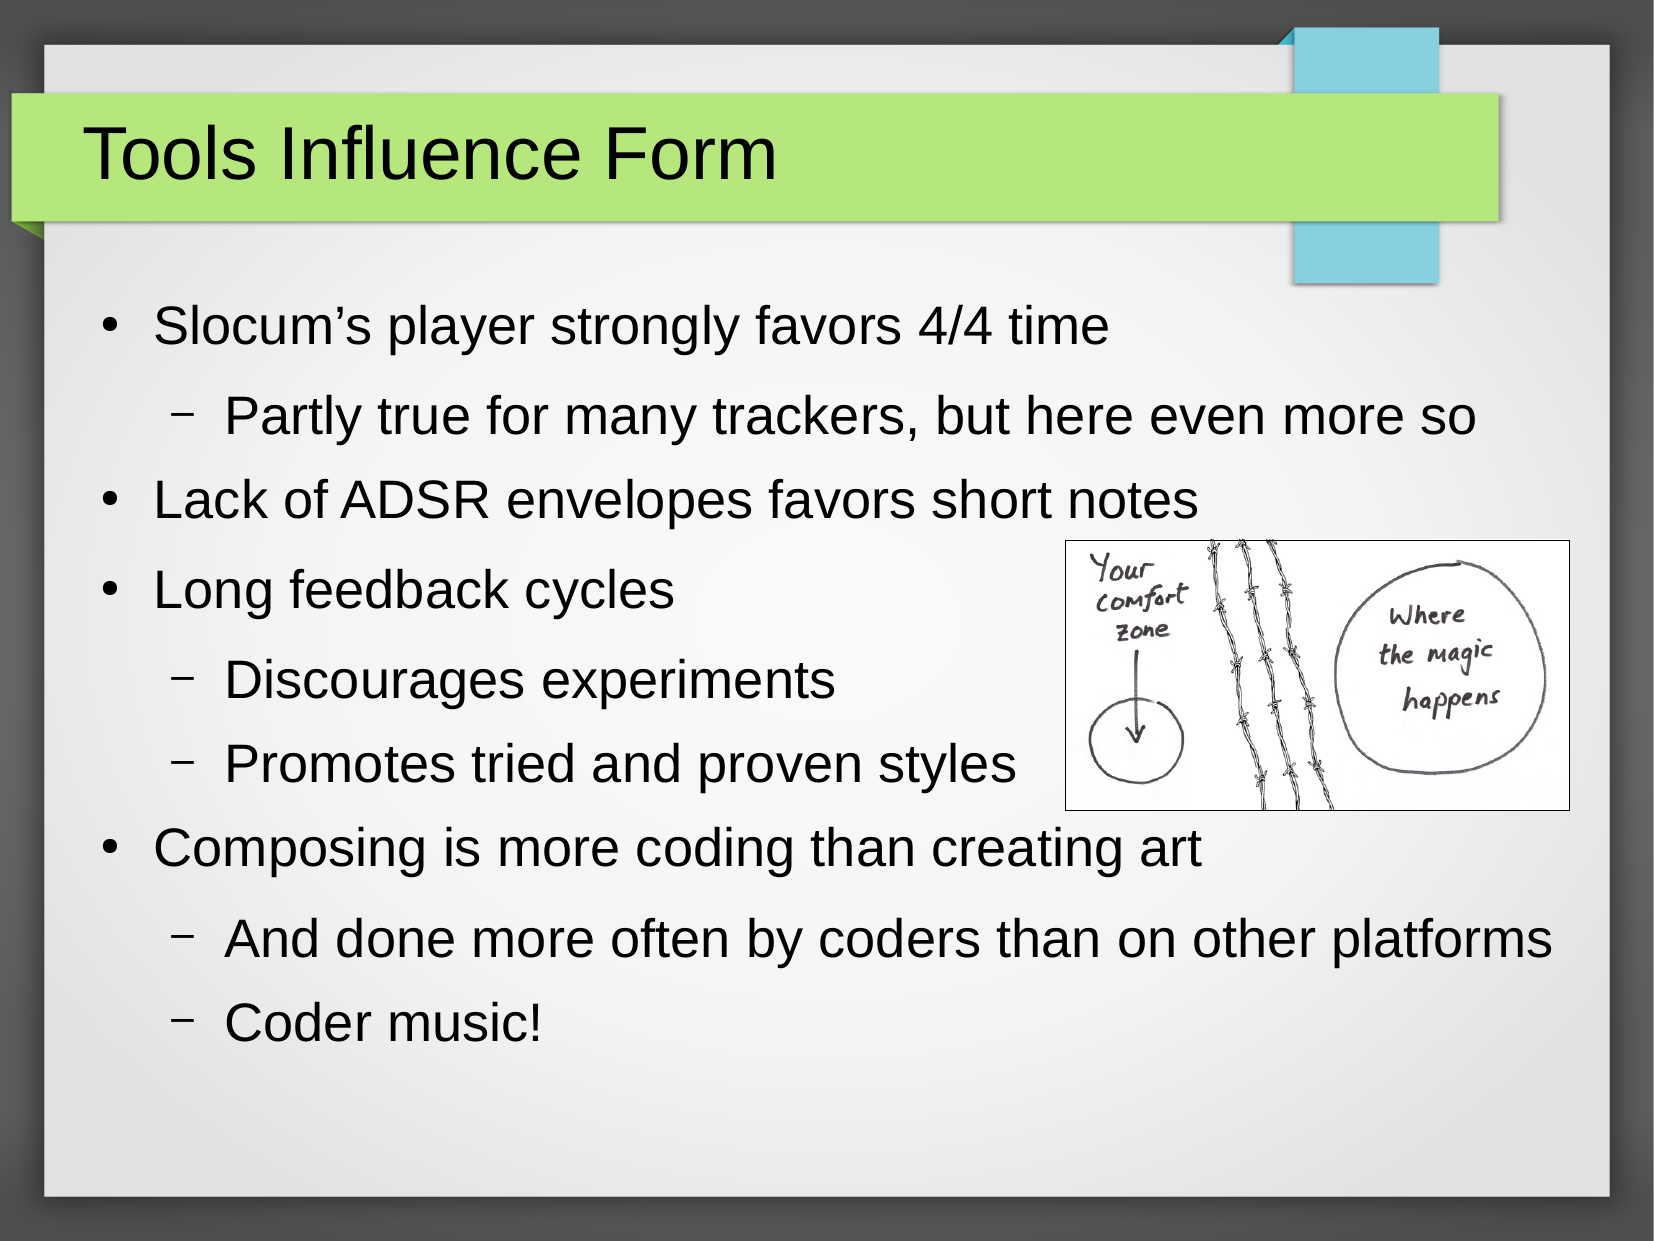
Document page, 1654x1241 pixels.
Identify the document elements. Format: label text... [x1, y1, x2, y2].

picture [0, 0, 1654, 1241]
title Tools Influence Form [82, 94, 1264, 213]
list Slocum’s player strongly favors 4/4 time Partly true for many trackers, but here even more so Lack of ADSR envelopes favors short notes Long feedback cycles Discourages experiments Promotes tried and proven styles Composing is more coding than creating art And done more often by coders than on other platforms Coder music! [82, 295, 1571, 1171]
